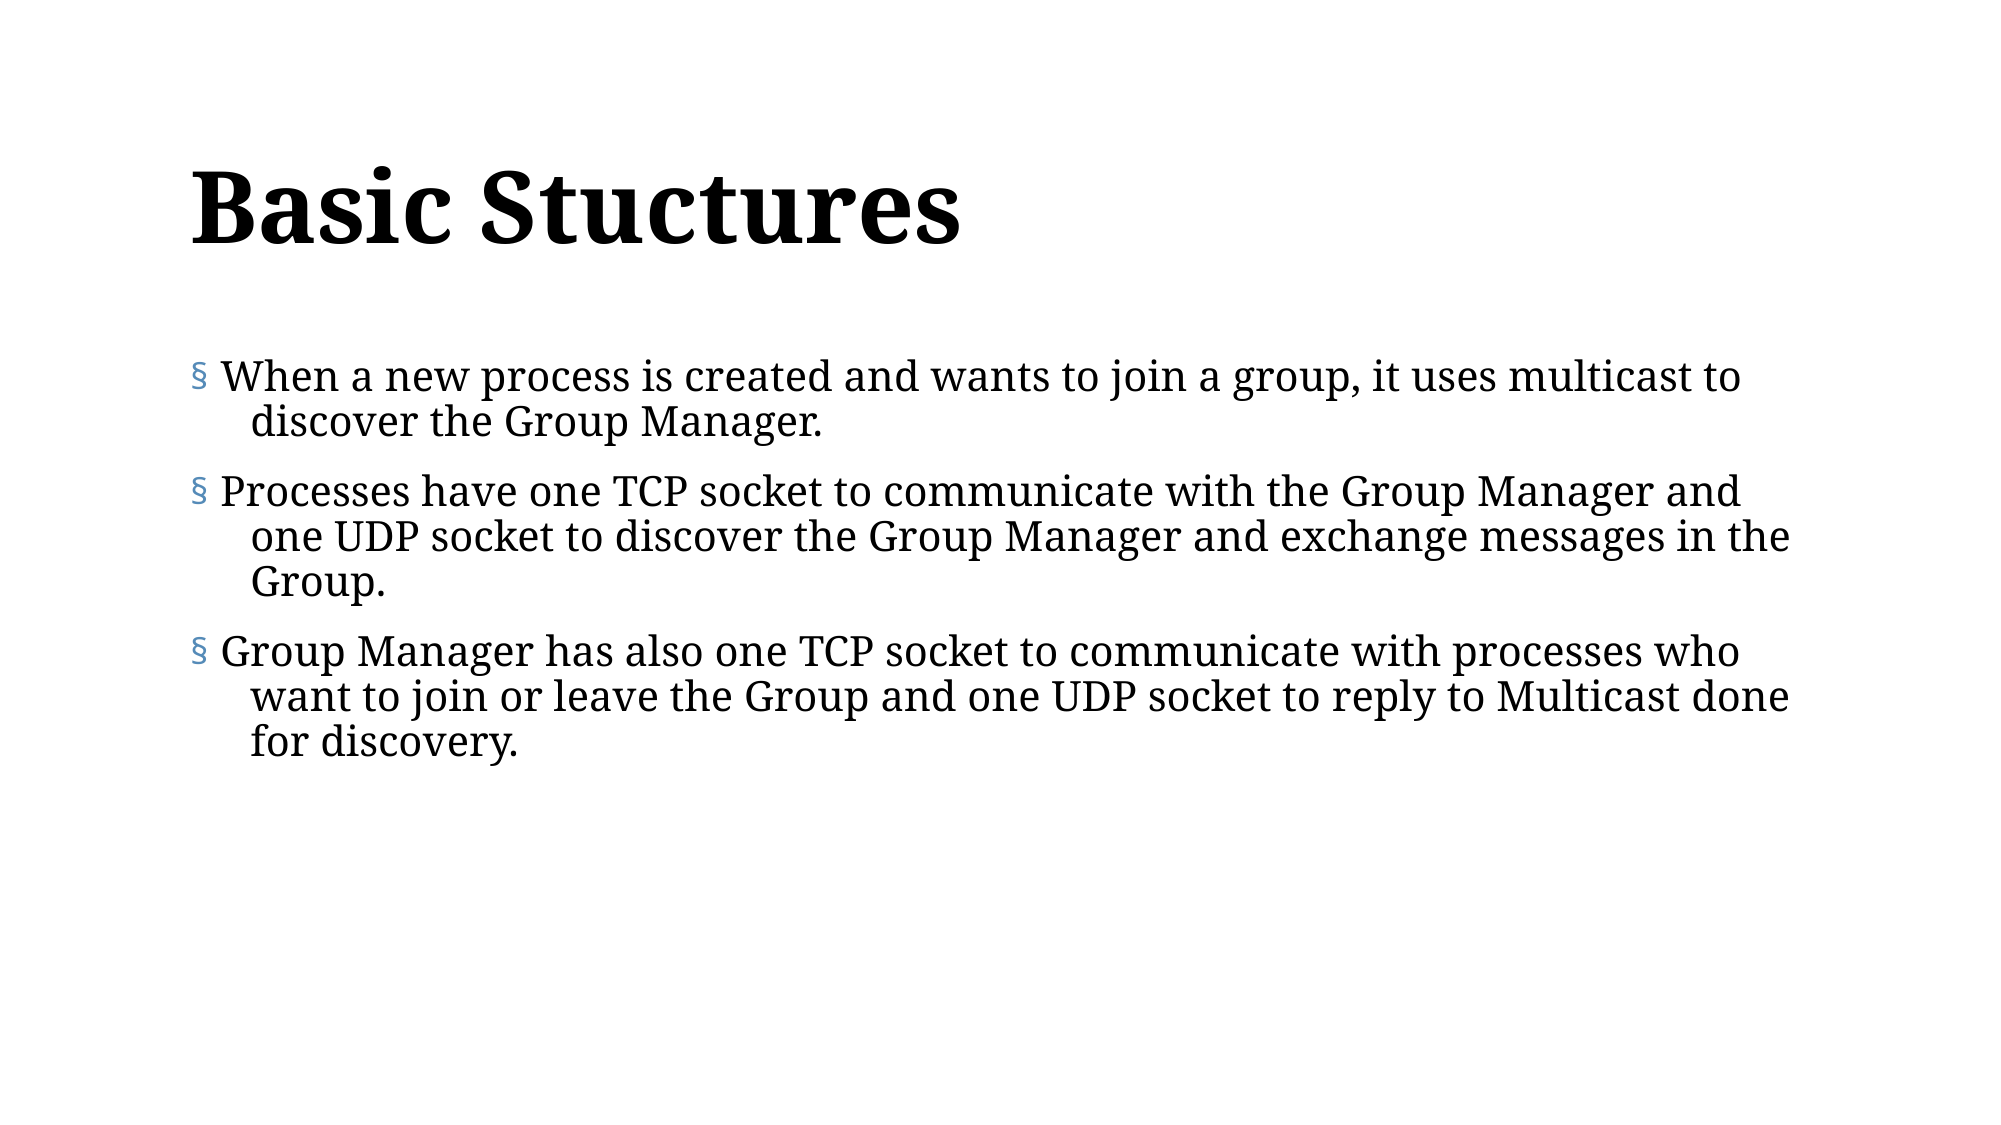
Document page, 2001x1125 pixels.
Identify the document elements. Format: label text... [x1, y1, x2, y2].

title Basic Stuctures [175, 79, 1826, 344]
list When a new process is created and wants to join a group, it uses multicast to discover the Group Manager. Processes have one TCP socket to communicate with the Group Manager and one UDP socket to discover the Group Manager and exchange messages in the Group. Group Manager has also one TCP socket to communicate with processes who want to join or leave the Group and one UDP socket to reply to Multicast done for discovery. [175, 348, 1826, 1013]
